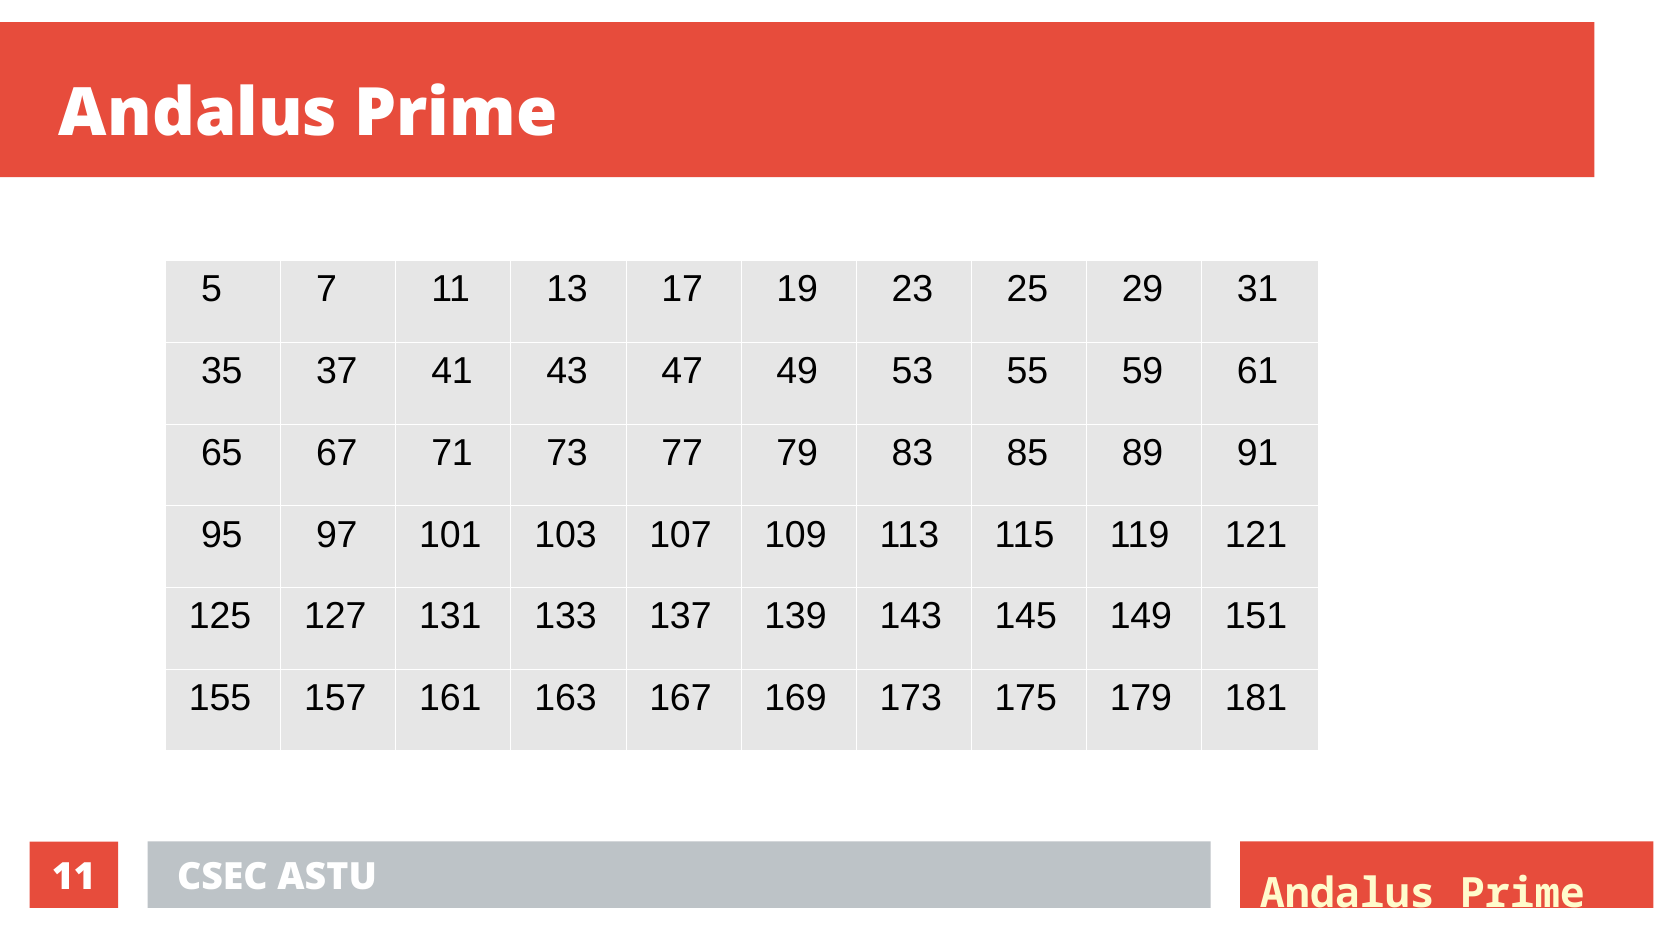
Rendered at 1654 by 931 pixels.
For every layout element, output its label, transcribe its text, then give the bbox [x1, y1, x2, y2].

text_box Andalus Prime [1245, 855, 1636, 912]
table_cell 137 [627, 588, 741, 669]
table_header 31 [1202, 261, 1318, 342]
table_cell 43 [511, 343, 626, 424]
table_cell 161 [396, 670, 510, 750]
table_cell 181 [1202, 670, 1318, 750]
table_cell 107 [627, 506, 741, 587]
table_cell 49 [742, 343, 856, 424]
table_header 5 [166, 261, 280, 342]
table_cell 103 [511, 506, 626, 587]
table_cell 73 [511, 425, 626, 505]
table_cell 113 [857, 506, 971, 587]
table_cell 121 [1202, 506, 1318, 587]
table_cell 61 [1202, 343, 1318, 424]
list [59, 213, 1565, 820]
table_cell 157 [281, 670, 395, 750]
table_cell 179 [1087, 670, 1201, 750]
table_header 29 [1087, 261, 1201, 342]
table_cell 151 [1202, 588, 1318, 669]
table_cell 143 [857, 588, 971, 669]
table_cell 139 [742, 588, 856, 669]
table_cell 115 [972, 506, 1086, 587]
table_cell 163 [511, 670, 626, 750]
table_cell 127 [281, 588, 395, 669]
table_cell 67 [281, 425, 395, 505]
table_header 11 [396, 261, 510, 342]
table_header 25 [972, 261, 1086, 342]
table_cell 97 [281, 506, 395, 587]
table_cell 65 [166, 425, 280, 505]
table_cell 145 [972, 588, 1086, 669]
table_cell 41 [396, 343, 510, 424]
table_cell 53 [857, 343, 971, 424]
table_cell 71 [396, 425, 510, 505]
table_cell 91 [1202, 425, 1318, 505]
table_cell 37 [281, 343, 395, 424]
table_cell 77 [627, 425, 741, 505]
table_cell 173 [857, 670, 971, 750]
table_cell 85 [972, 425, 1086, 505]
table_cell 83 [857, 425, 971, 505]
table_cell 155 [166, 670, 280, 750]
table_cell 175 [972, 670, 1086, 750]
table_header 7 [281, 261, 395, 342]
table_cell 109 [742, 506, 856, 587]
table_header 17 [627, 261, 741, 342]
table_header 23 [857, 261, 971, 342]
table_cell 133 [511, 588, 626, 669]
table_cell 35 [166, 343, 280, 424]
table_cell 125 [166, 588, 280, 669]
table_cell 59 [1087, 343, 1201, 424]
table_cell 95 [166, 506, 280, 587]
table_cell 89 [1087, 425, 1201, 505]
table_cell 79 [742, 425, 856, 505]
table_header 19 [742, 261, 856, 342]
table_cell 149 [1087, 588, 1201, 669]
table_cell 167 [627, 670, 741, 750]
table_cell 131 [396, 588, 510, 669]
table_cell 119 [1087, 506, 1201, 587]
table_cell 169 [742, 670, 856, 750]
table_cell 101 [396, 506, 510, 587]
table_cell 47 [627, 343, 741, 424]
table_header 13 [511, 261, 626, 342]
title Andalus Prime [59, 44, 1595, 156]
table_cell 55 [972, 343, 1086, 424]
